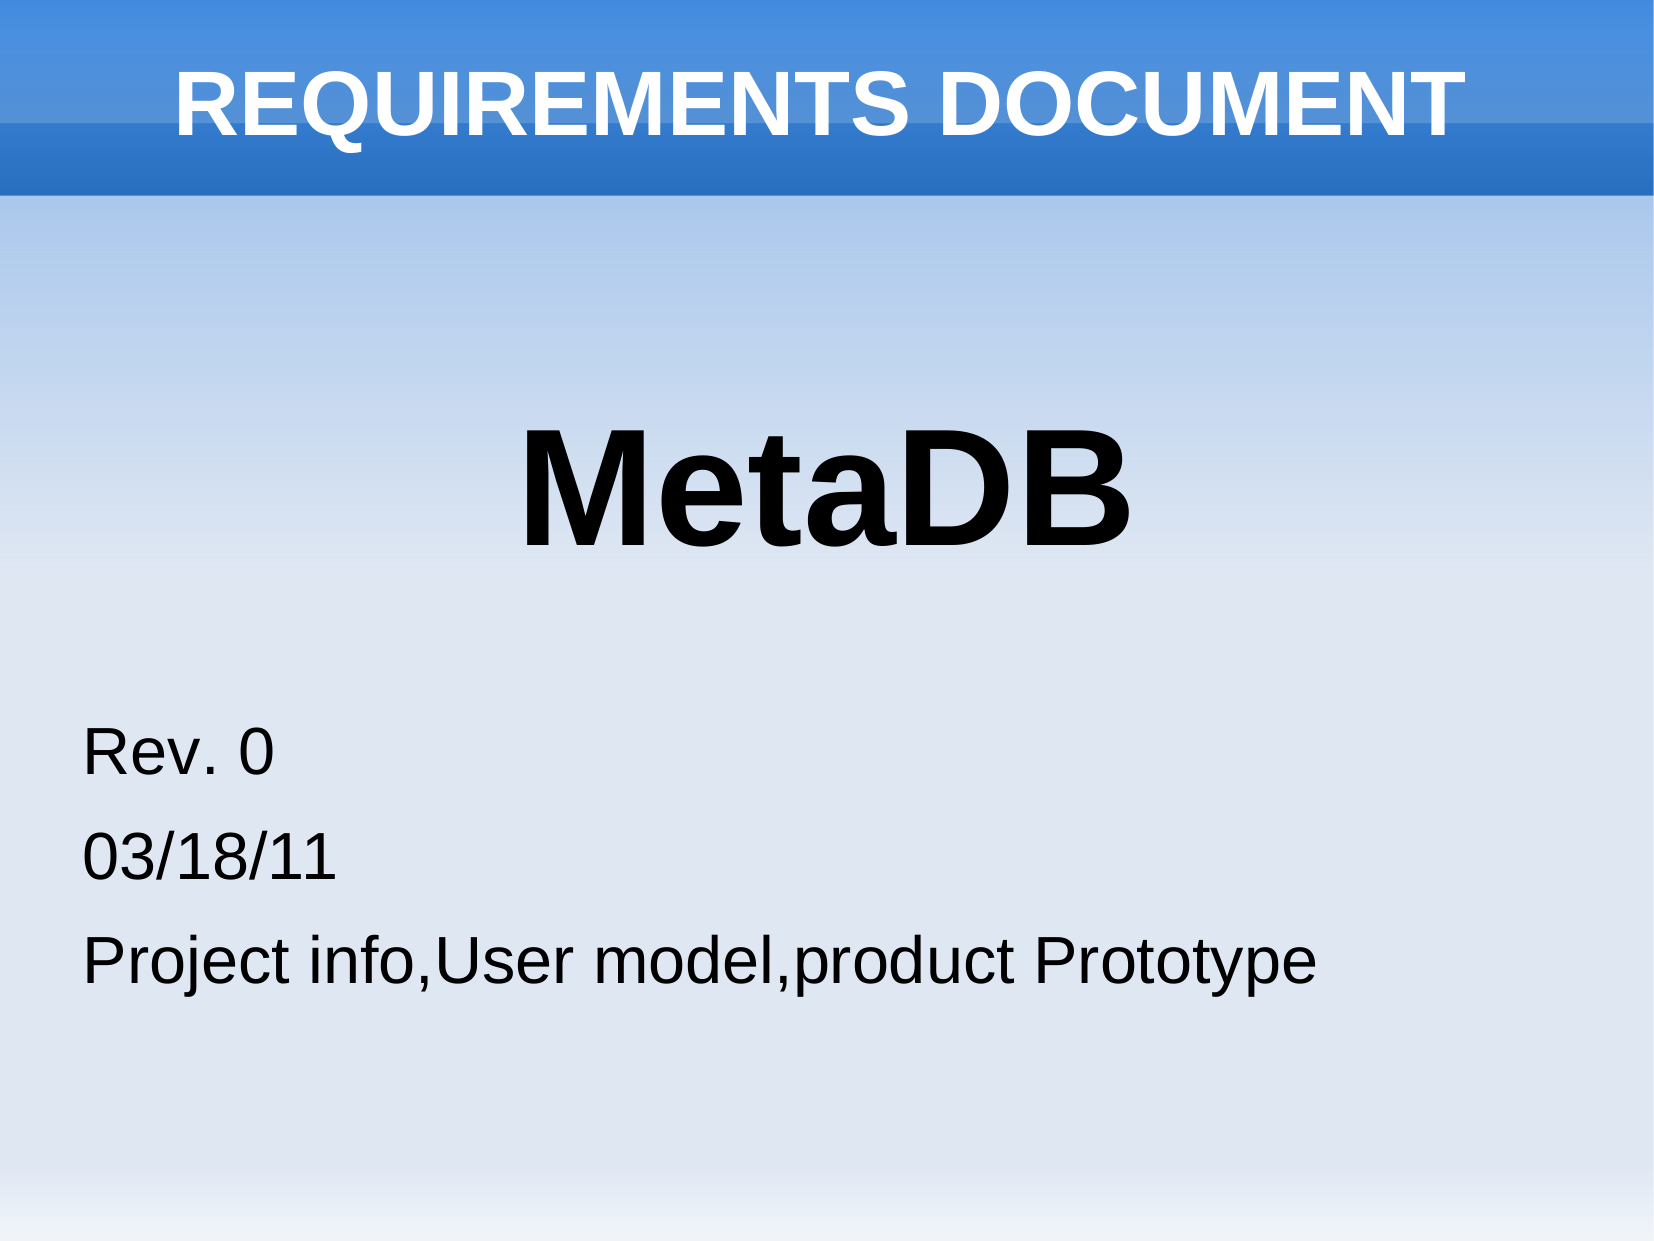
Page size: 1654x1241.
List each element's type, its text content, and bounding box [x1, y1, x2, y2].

title REQUIREMENTS DOCUMENT [76, 0, 1565, 208]
list MetaDB Rev. 0 03/18/11 Project info,User model,product Prototype [82, 290, 1571, 1207]
picture [0, 0, 1654, 1241]
